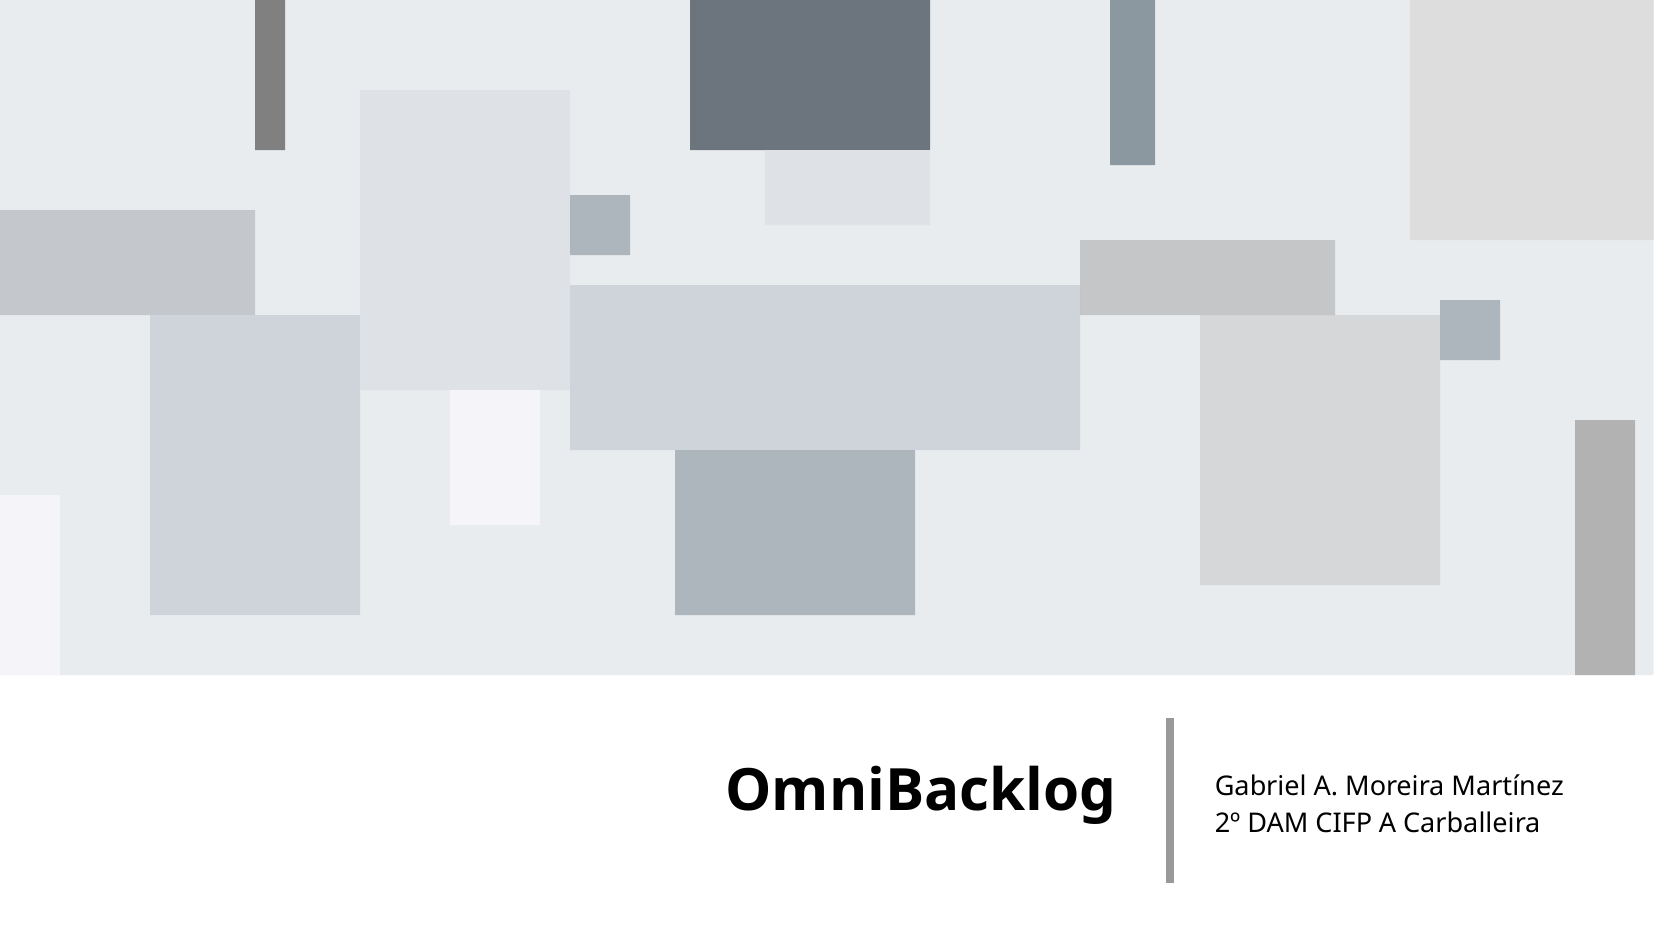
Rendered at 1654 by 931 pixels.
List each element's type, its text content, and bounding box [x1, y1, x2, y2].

text_box OmniBacklog [206, 740, 1131, 931]
text_box Gabriel A. Moreira Martínez 2º DAM CIFP A Carballeira [1200, 759, 1591, 848]
